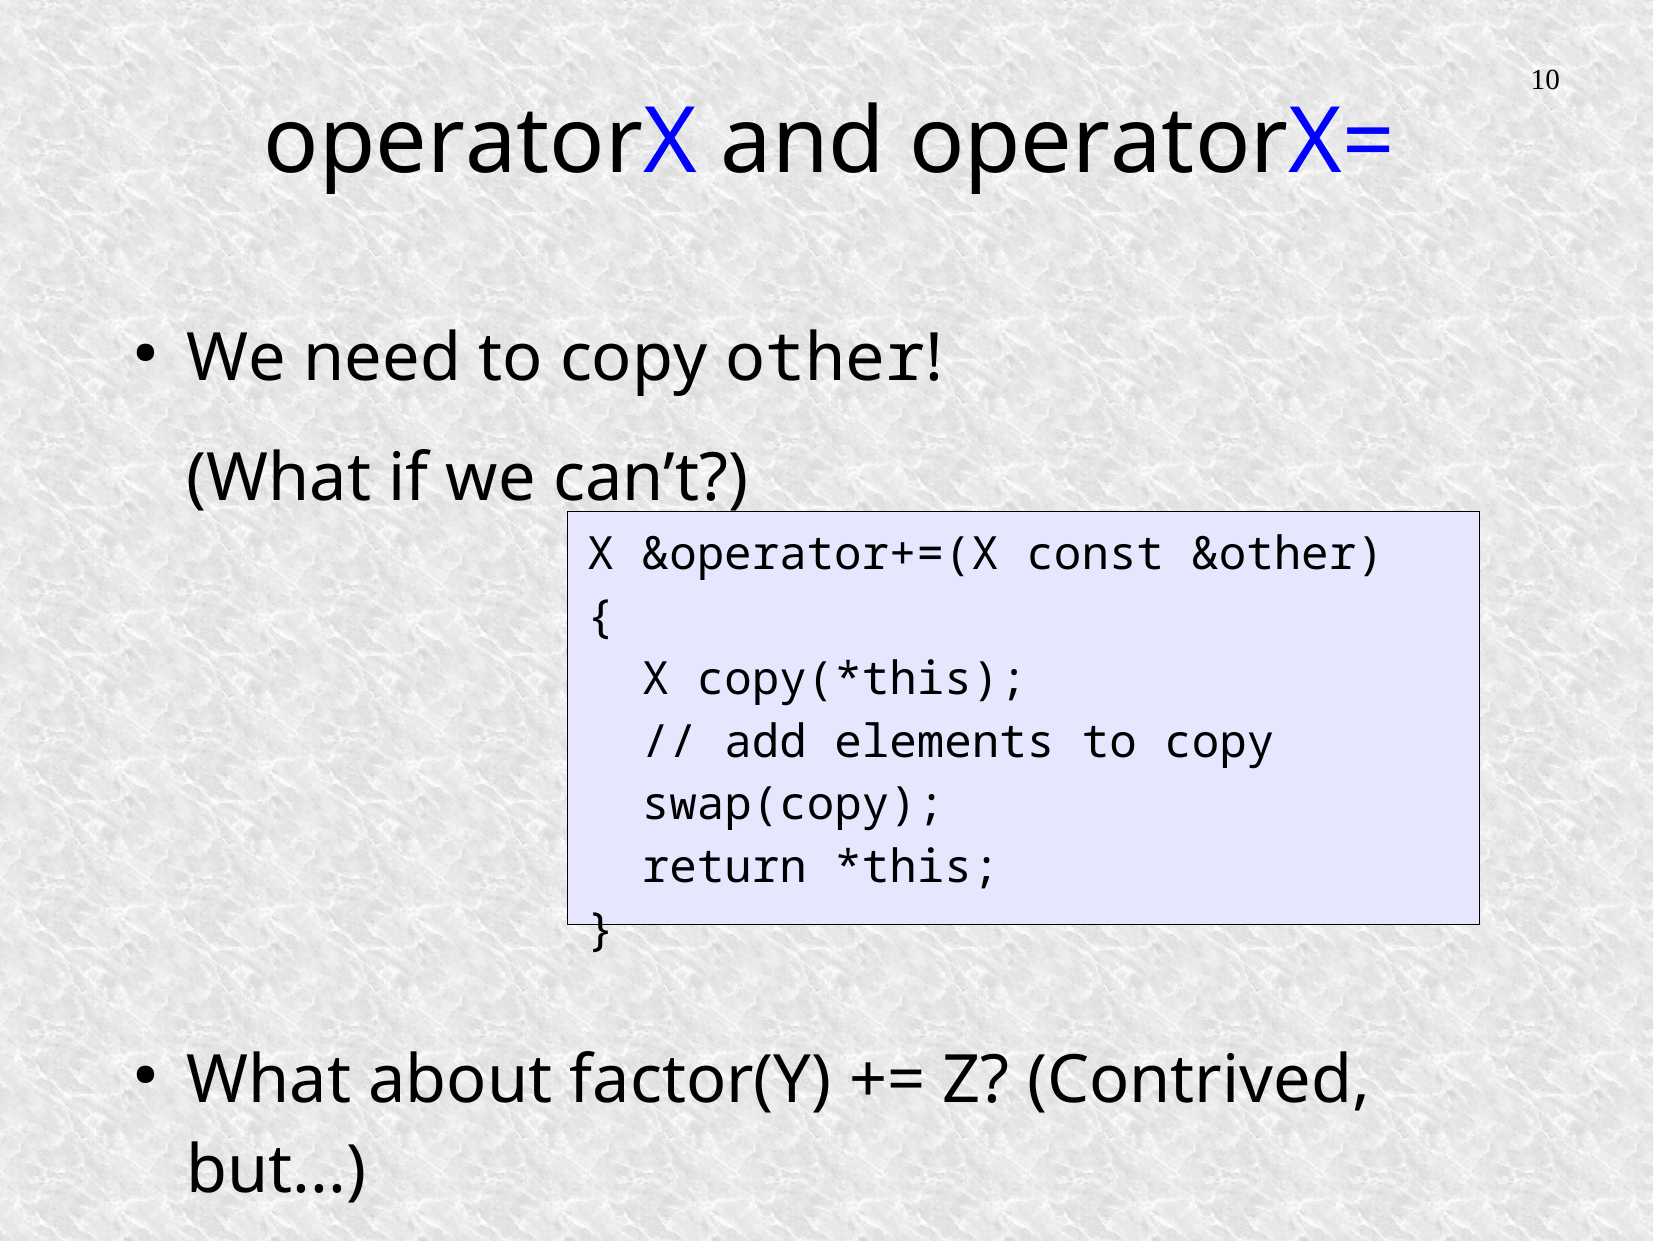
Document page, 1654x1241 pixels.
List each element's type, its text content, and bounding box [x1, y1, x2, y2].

picture [0, 0, 1654, 1241]
title operatorX and operatorX= [123, 33, 1536, 241]
text_box X &operator+=(X const &other) { X copy(*this); // add elements to copy swap(copy); return *this; } [586, 520, 1440, 898]
list We need to copy other! (What if we can’t?) What about factor(Y) += Z? (Contrived, but...) [115, 309, 1528, 1134]
